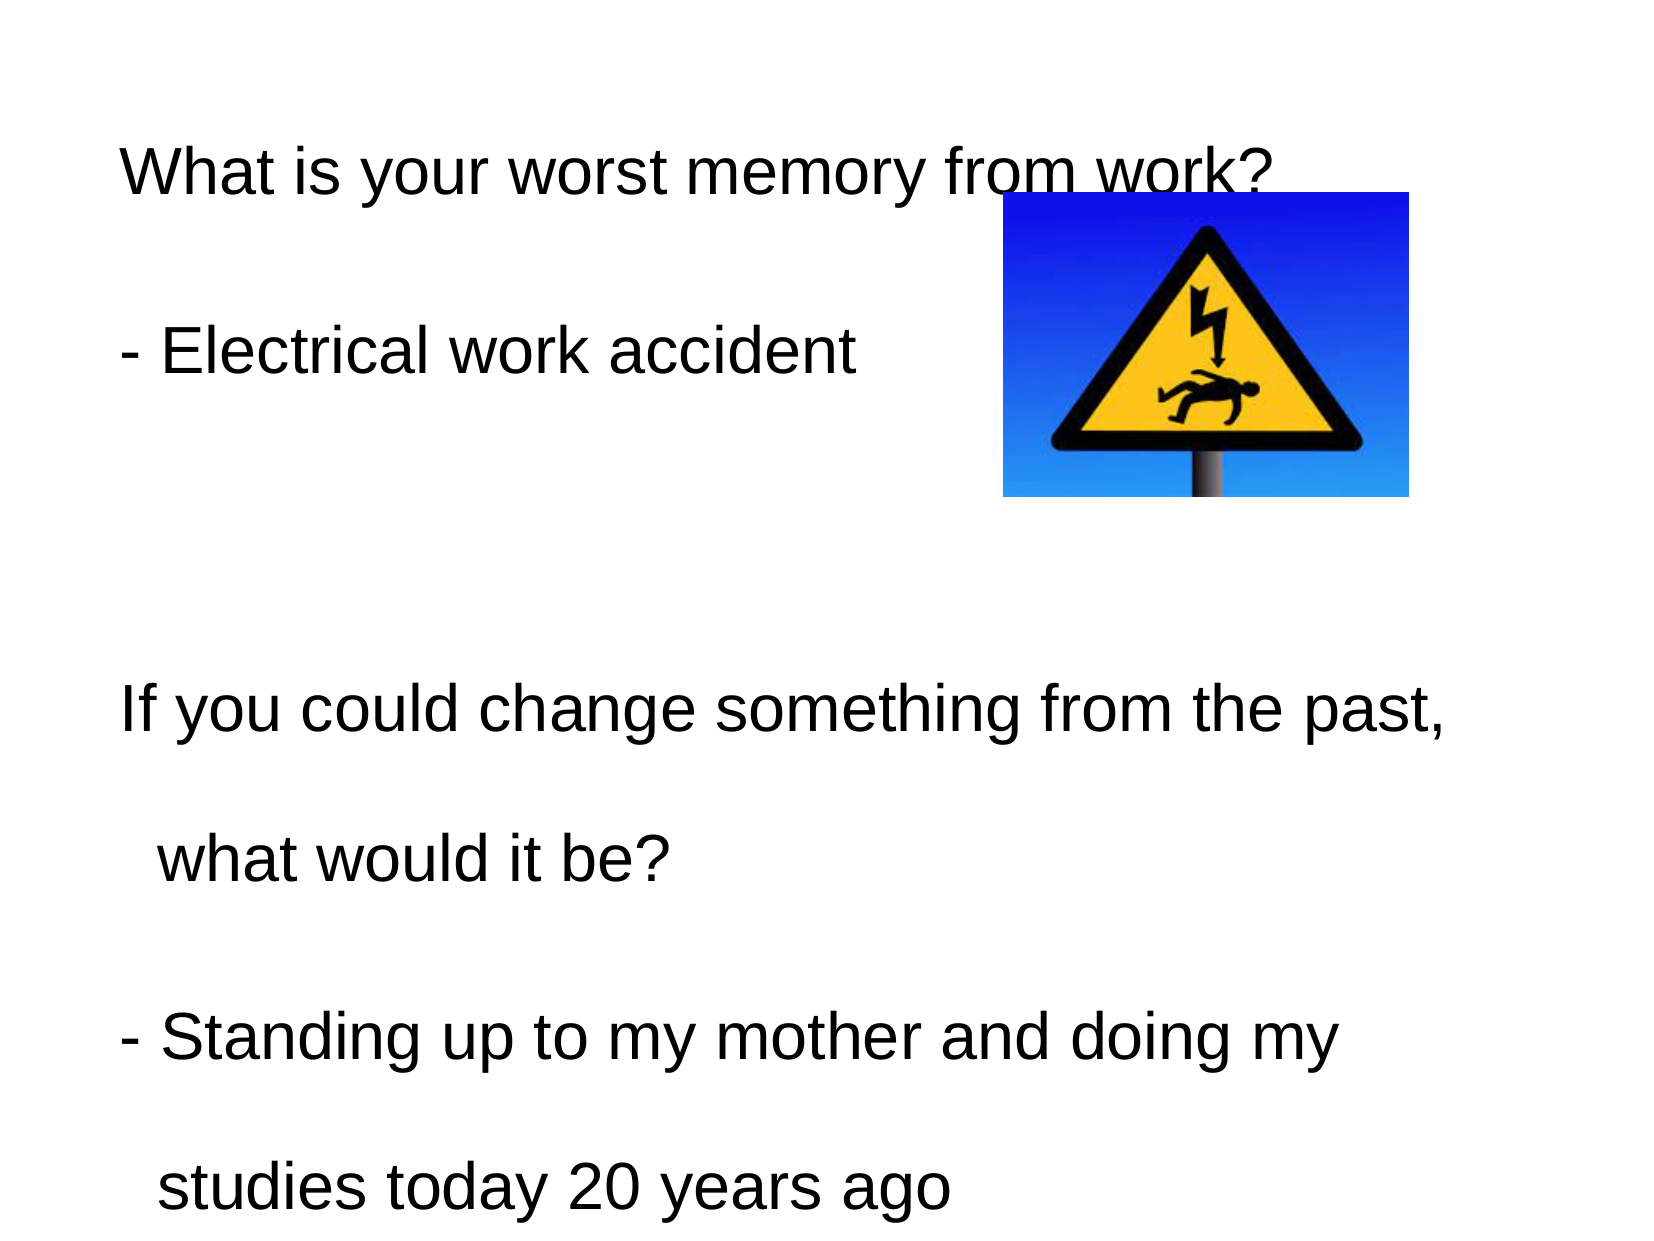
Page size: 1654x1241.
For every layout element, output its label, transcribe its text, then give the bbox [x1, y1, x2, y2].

list What is your worst memory from work? - Electrical work accident If you could change something from the past, what would it be? - Standing up to my mother and doing my studies today 20 years ago [82, 59, 1571, 1241]
picture [1003, 192, 1409, 497]
